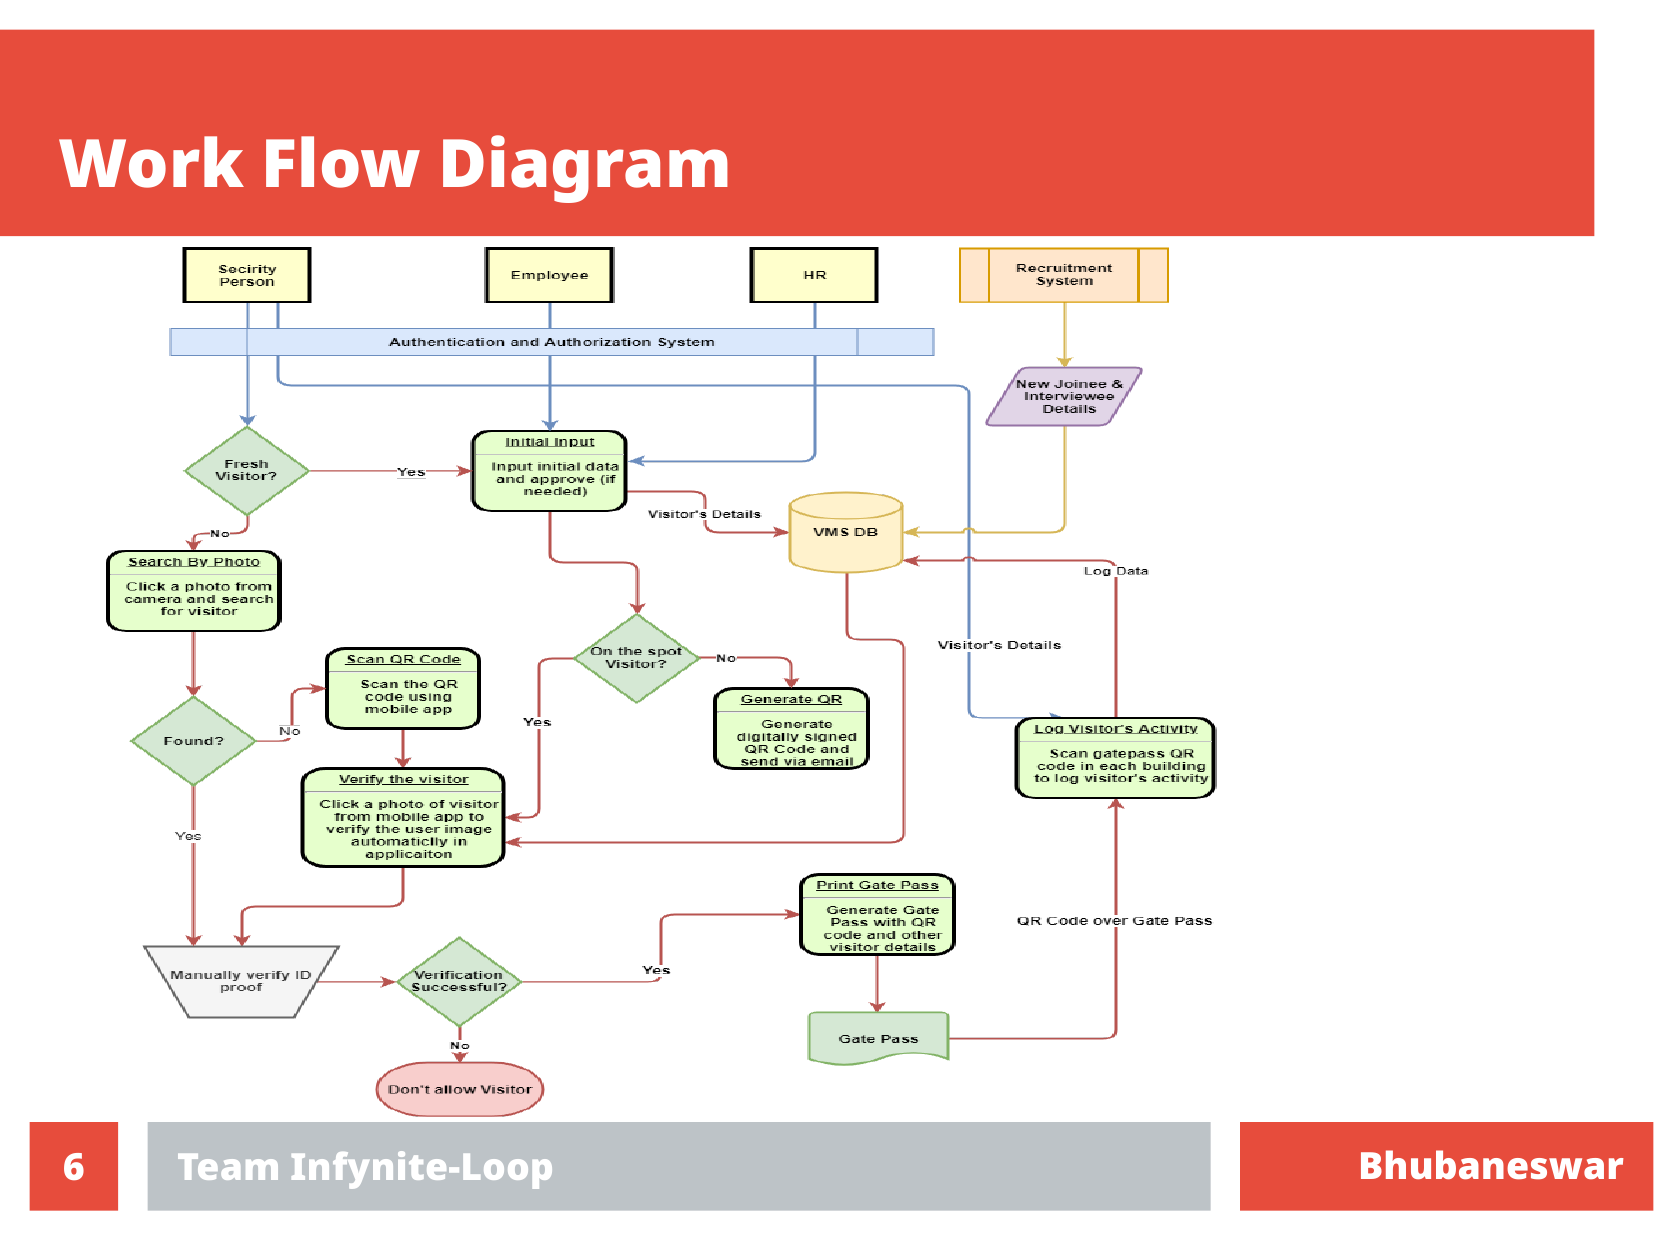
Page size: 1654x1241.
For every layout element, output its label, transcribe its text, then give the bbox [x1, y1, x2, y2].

title Work Flow Diagram [59, 59, 1595, 207]
picture [106, 247, 1217, 1117]
